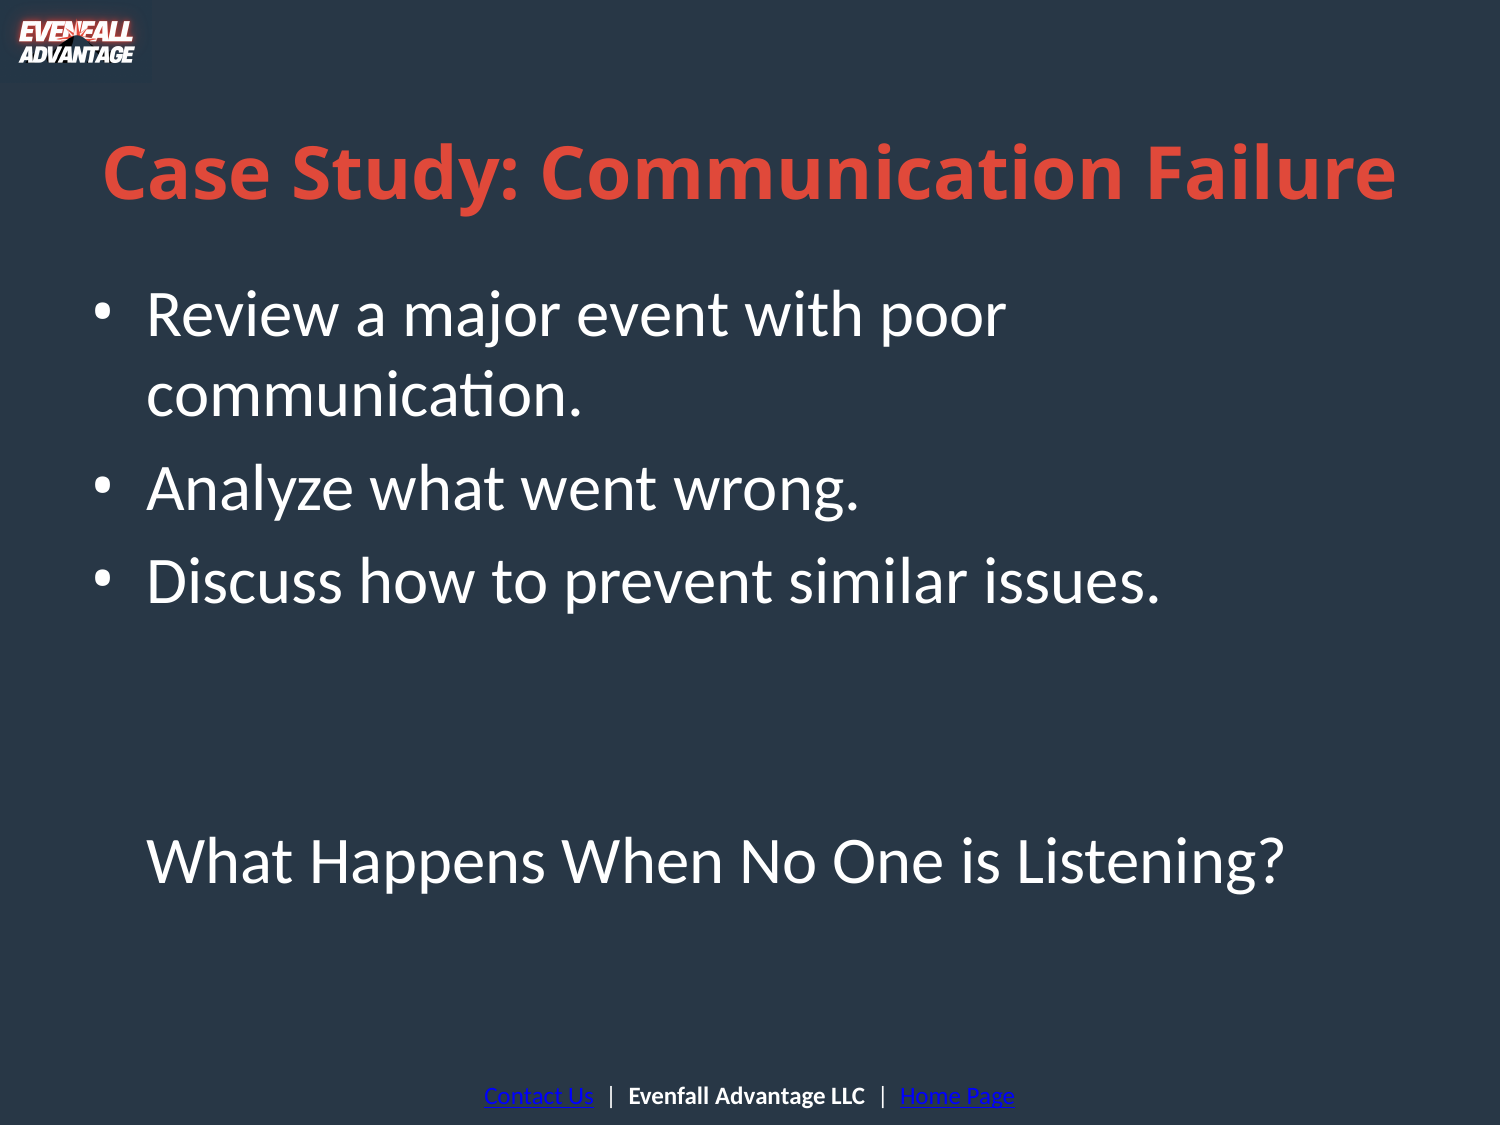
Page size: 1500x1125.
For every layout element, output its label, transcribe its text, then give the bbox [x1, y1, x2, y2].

list Review a major event with poor communication. Analyze what went wrong. Discuss how to prevent similar issues. What Happens When No One is Listening? [75, 262, 1425, 1005]
picture [0, 0, 152, 83]
title Case Study: Communication Failure [75, 76, 1425, 262]
